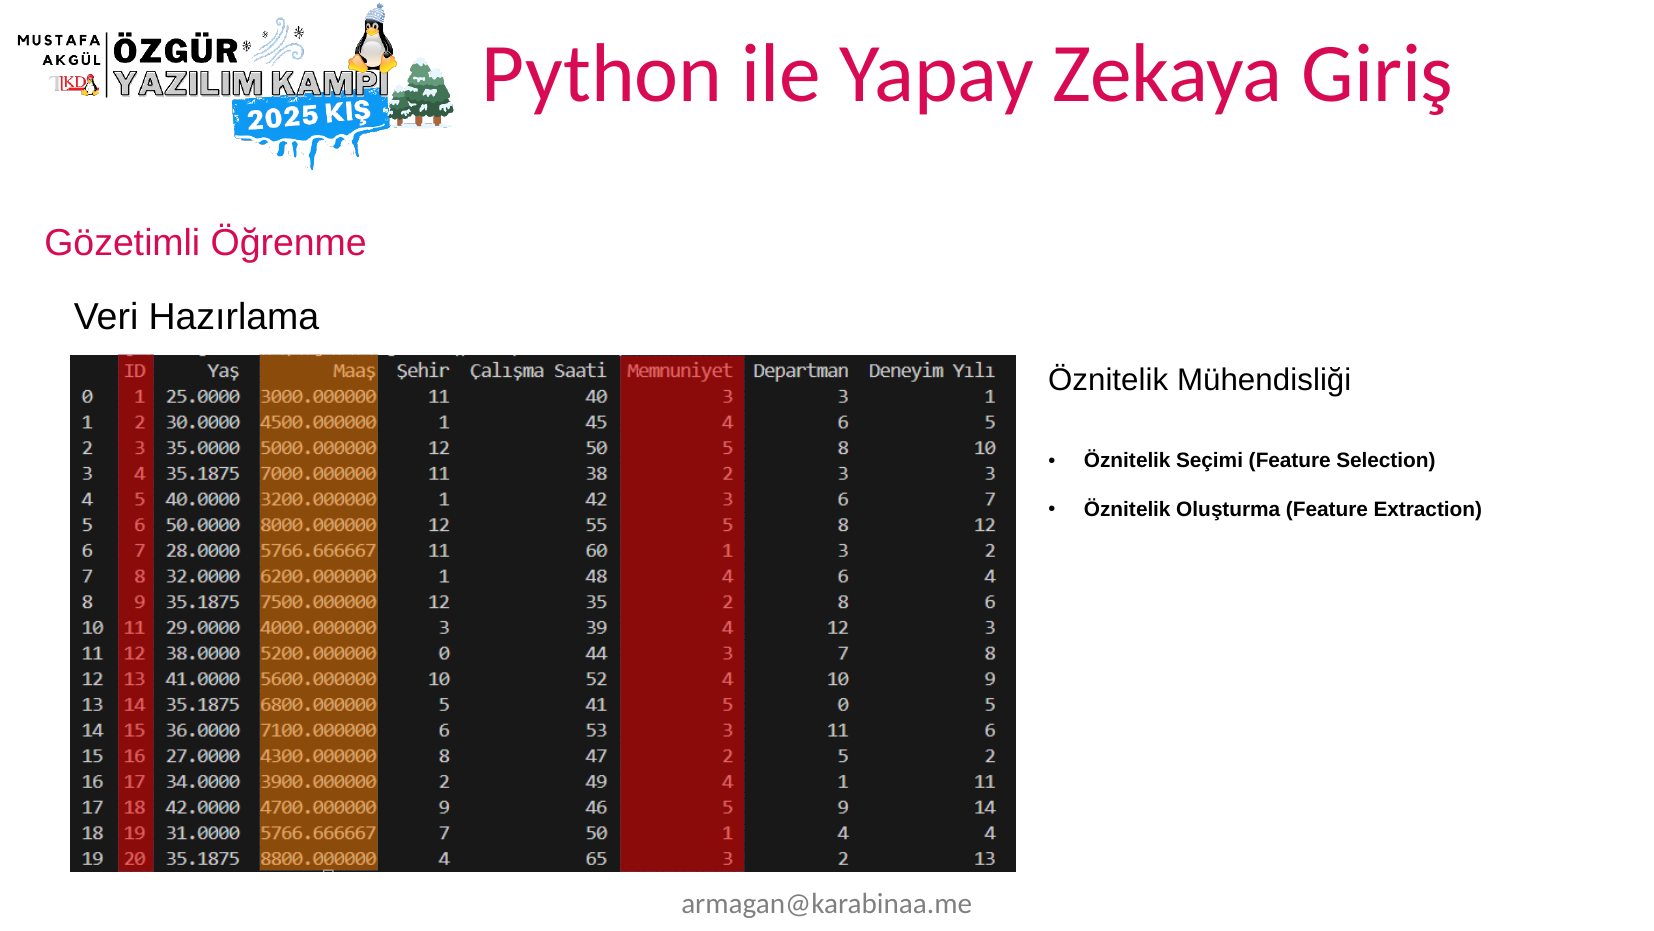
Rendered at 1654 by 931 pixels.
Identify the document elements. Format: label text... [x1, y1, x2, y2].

text_box [118, 354, 154, 872]
text_box [620, 355, 745, 872]
text_box Öznitelik Seçimi (Feature Selection) Öznitelik Oluşturma (Feature Extraction) [1033, 441, 1595, 621]
text_box armagan@karabinaa.me [0, 877, 1654, 928]
picture [154, 355, 620, 872]
text_box [259, 354, 378, 871]
text_box Python ile Yapay Zekaya Giriş [467, 10, 1654, 126]
picture [70, 355, 118, 872]
text_box Öznitelik Mühendisliği [1033, 354, 1366, 404]
picture [745, 355, 1016, 872]
text_box Gözetimli Öğrenme [29, 213, 854, 271]
picture [0, 0, 463, 177]
text_box Veri Hazırlama [59, 288, 621, 355]
